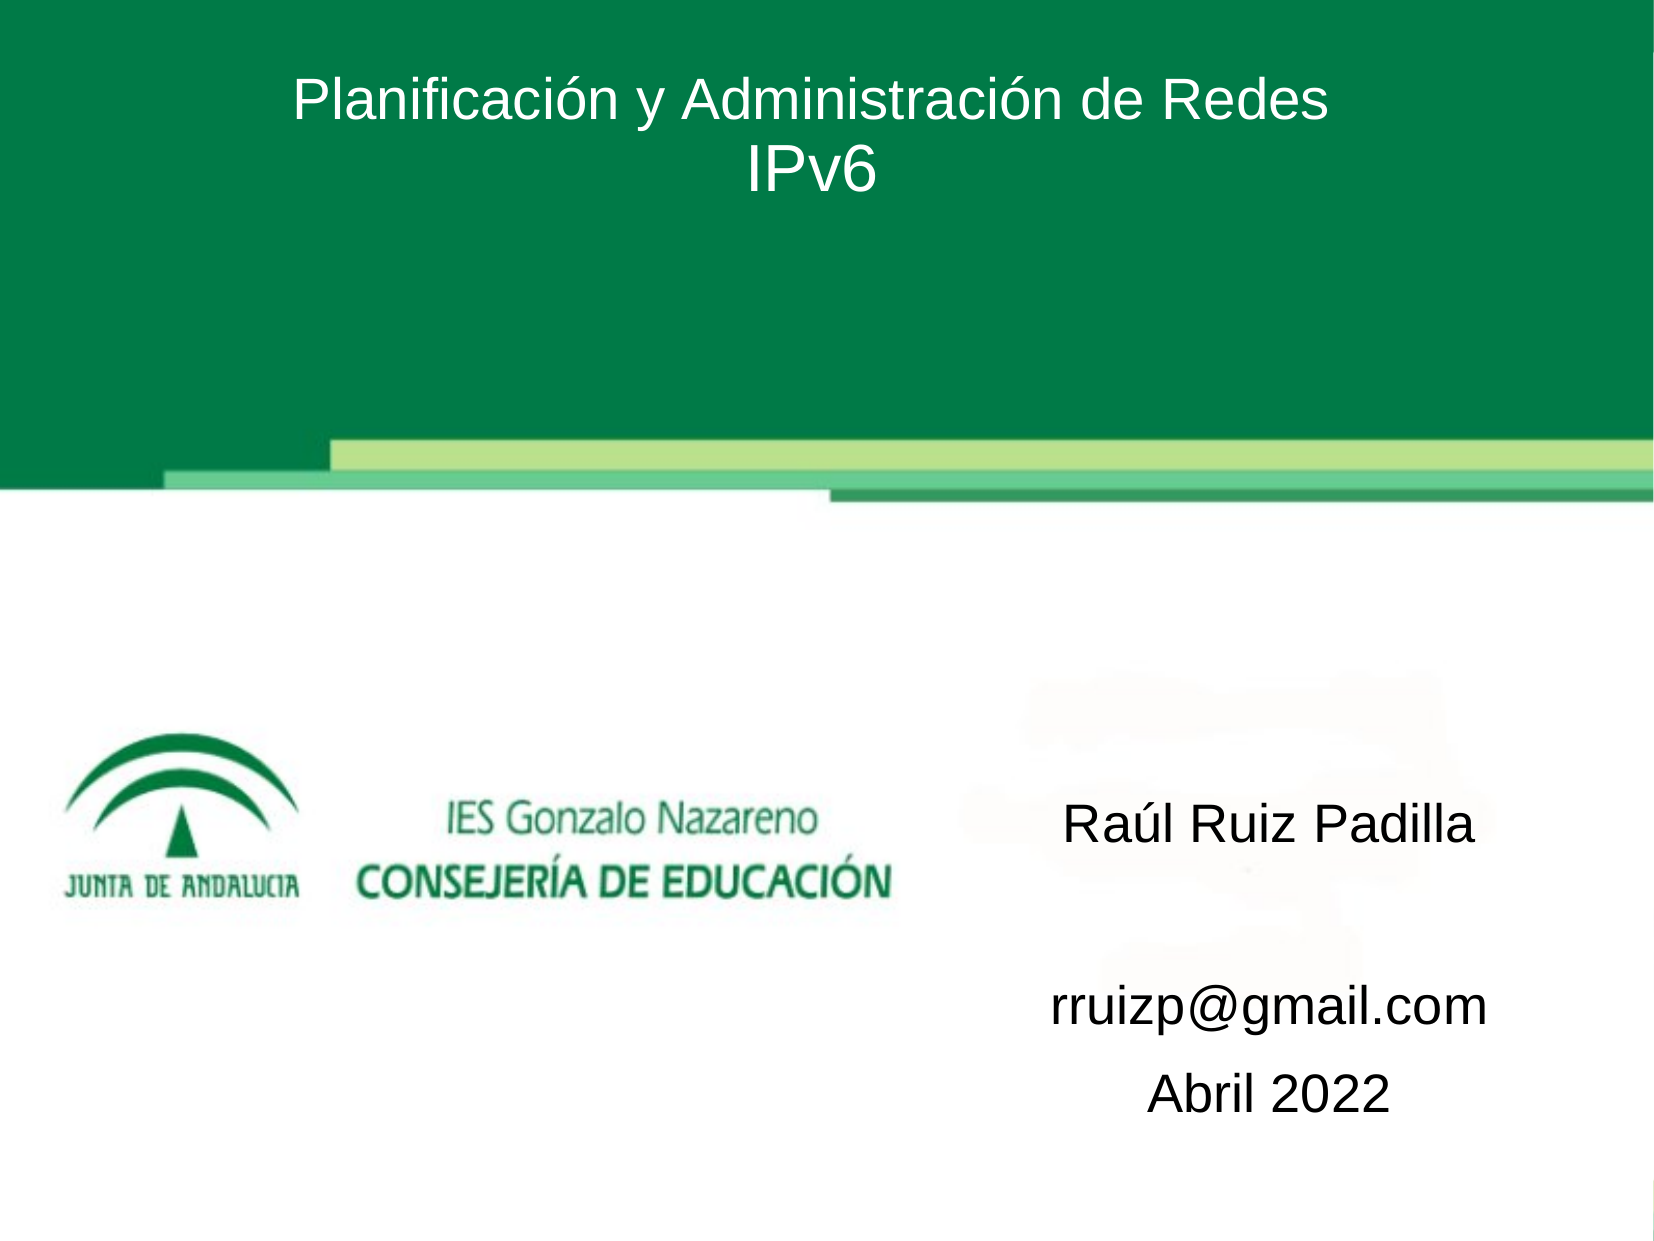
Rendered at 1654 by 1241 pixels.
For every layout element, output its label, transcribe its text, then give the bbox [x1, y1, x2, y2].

text_box Raúl Ruiz Padilla rruizp@gmail.com Abril 2022 [885, 712, 1654, 1224]
picture [0, 0, 1654, 1241]
text_box Planificación y Administración de Redes IPv6 [0, 59, 1625, 214]
